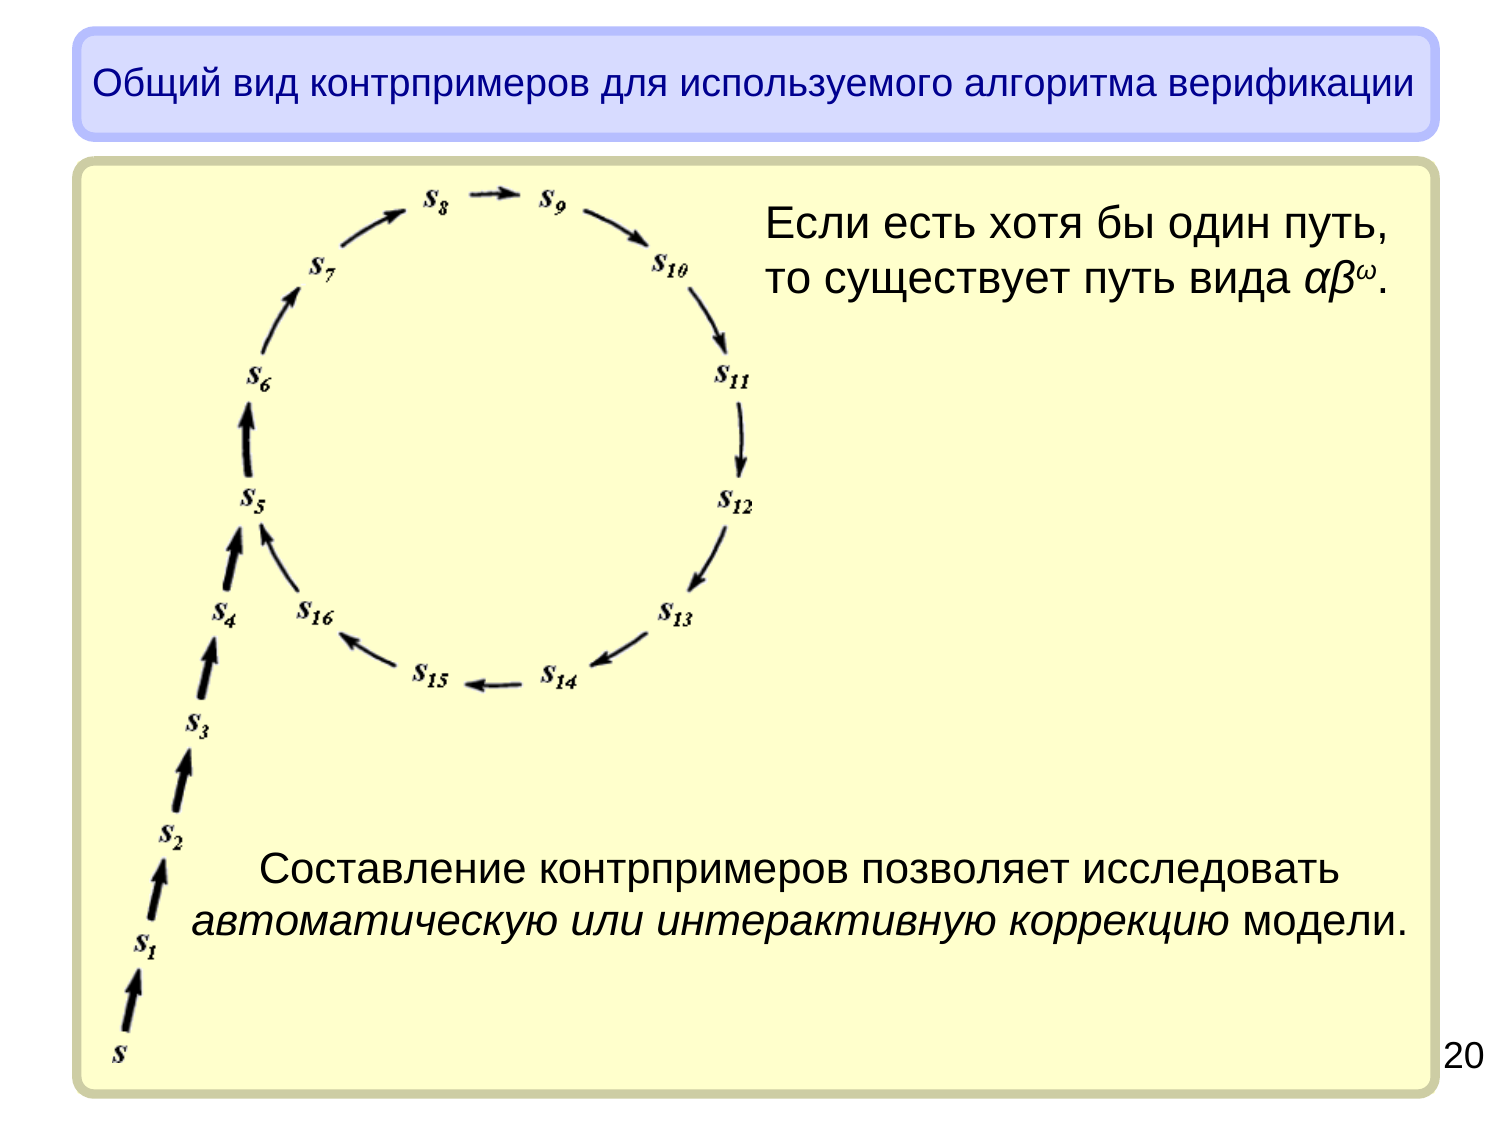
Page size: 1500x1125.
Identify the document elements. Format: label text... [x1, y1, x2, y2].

text_box Если есть хотя бы один путь, то существует путь вида αβω. [749, 184, 1412, 310]
text_box 20 [1428, 1023, 1500, 1084]
text_box Составление контрпримеров позволяет исследовать автоматическую или интерактивную коррекцию модели. [171, 831, 1429, 953]
title Общий вид контрпримеров для используемого алгоритма верификации [0, 11, 1500, 149]
picture [112, 184, 752, 1063]
text_box [82, 166, 1430, 1089]
